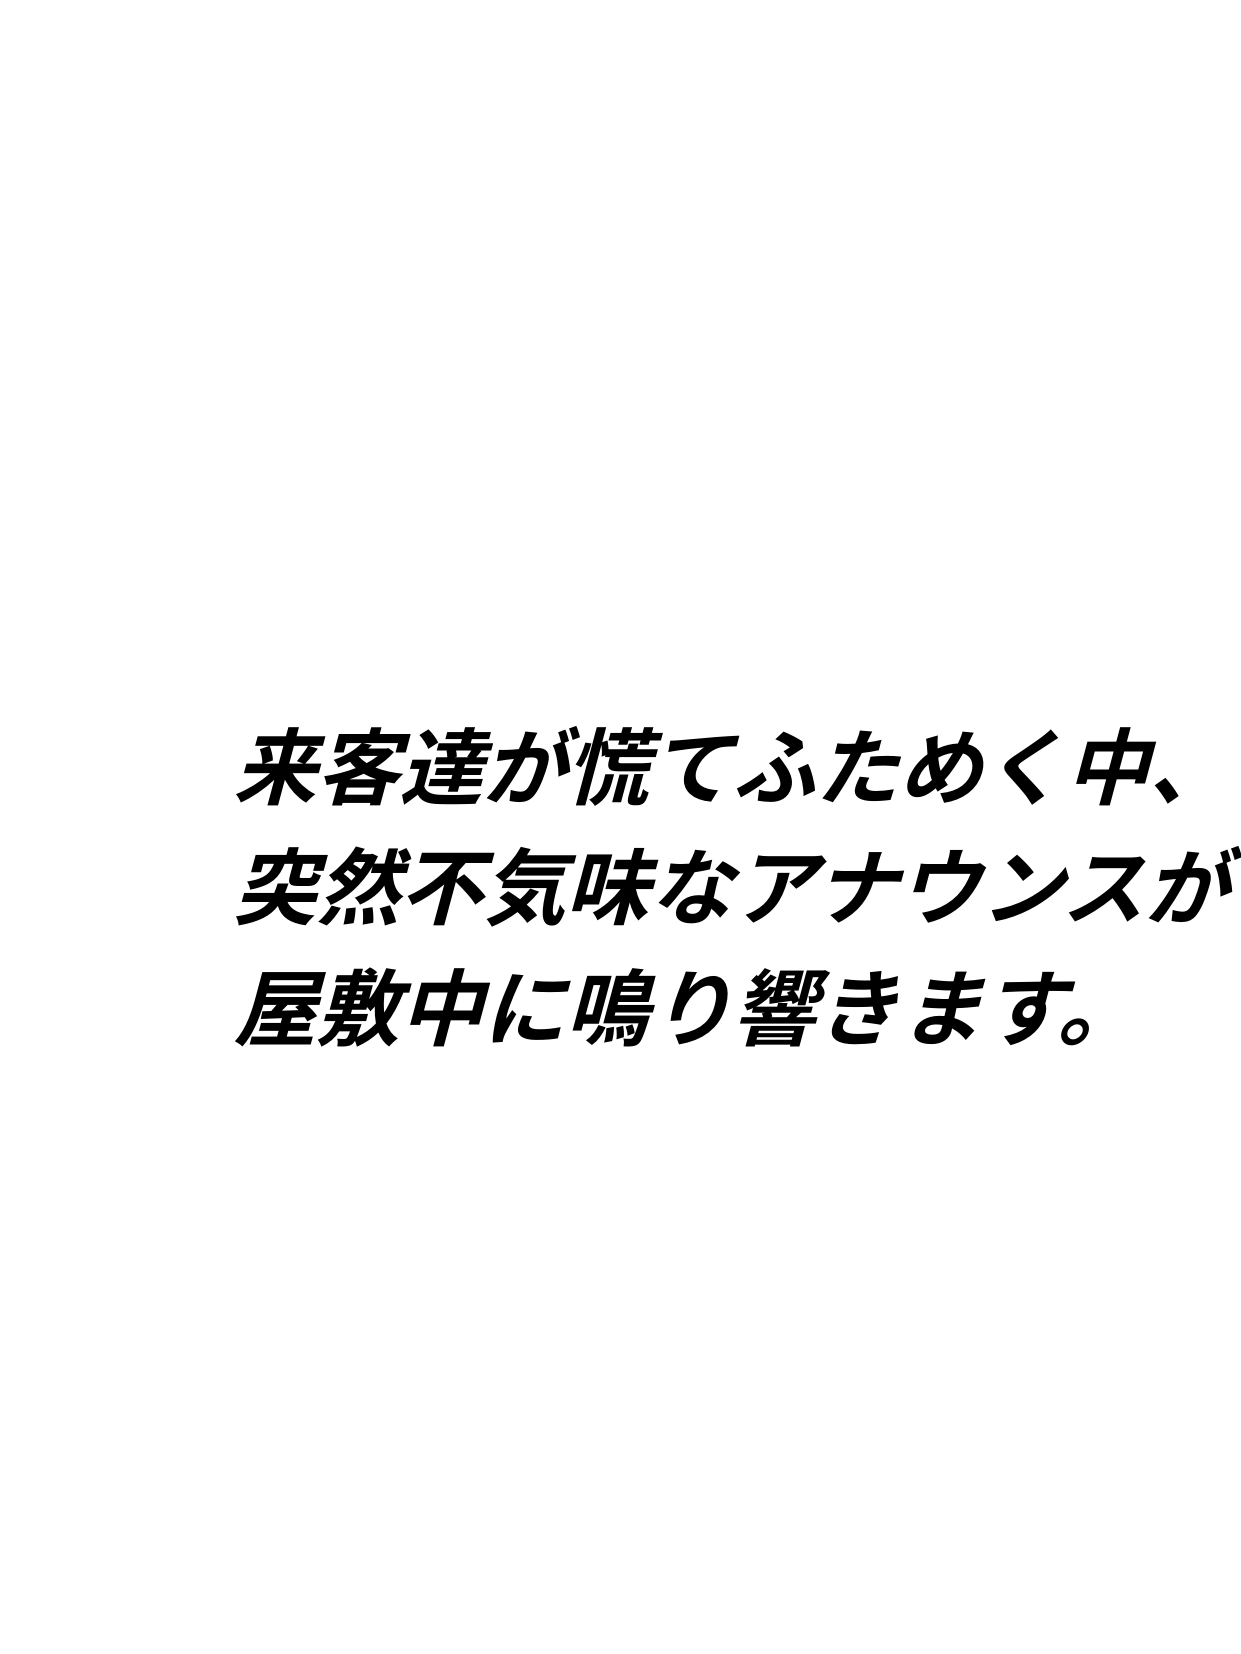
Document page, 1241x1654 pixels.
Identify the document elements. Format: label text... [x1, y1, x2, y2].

text_box 来客達が慌てふためく中、 突然不気味なアナウンスが 屋敷中に鳴り響きます。 [218, 694, 1054, 960]
